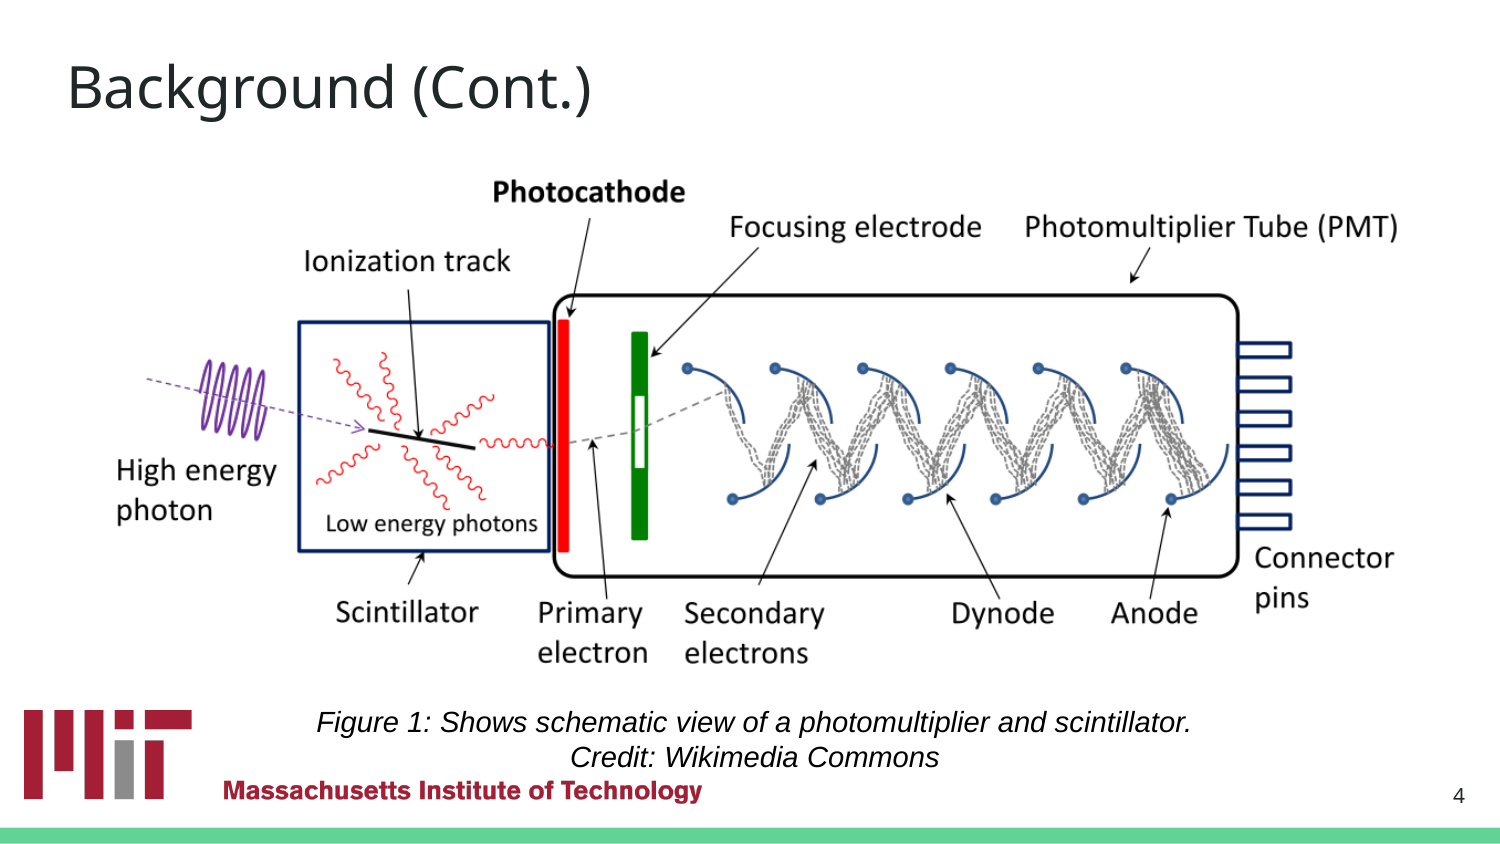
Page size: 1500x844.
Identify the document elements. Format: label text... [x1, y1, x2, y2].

picture [621, 753, 629, 765]
slide_number <number> [1389, 764, 1480, 830]
title Background (Cont.) [51, 35, 1449, 130]
picture [94, 154, 1421, 685]
picture [24, 710, 702, 805]
picture [670, 753, 676, 763]
picture [604, 753, 613, 758]
picture [682, 753, 688, 763]
text_box Figure 1: Shows schematic view of a photomultiplier and scintillator. Credit: Wikimedia Commons [104, 688, 1406, 753]
